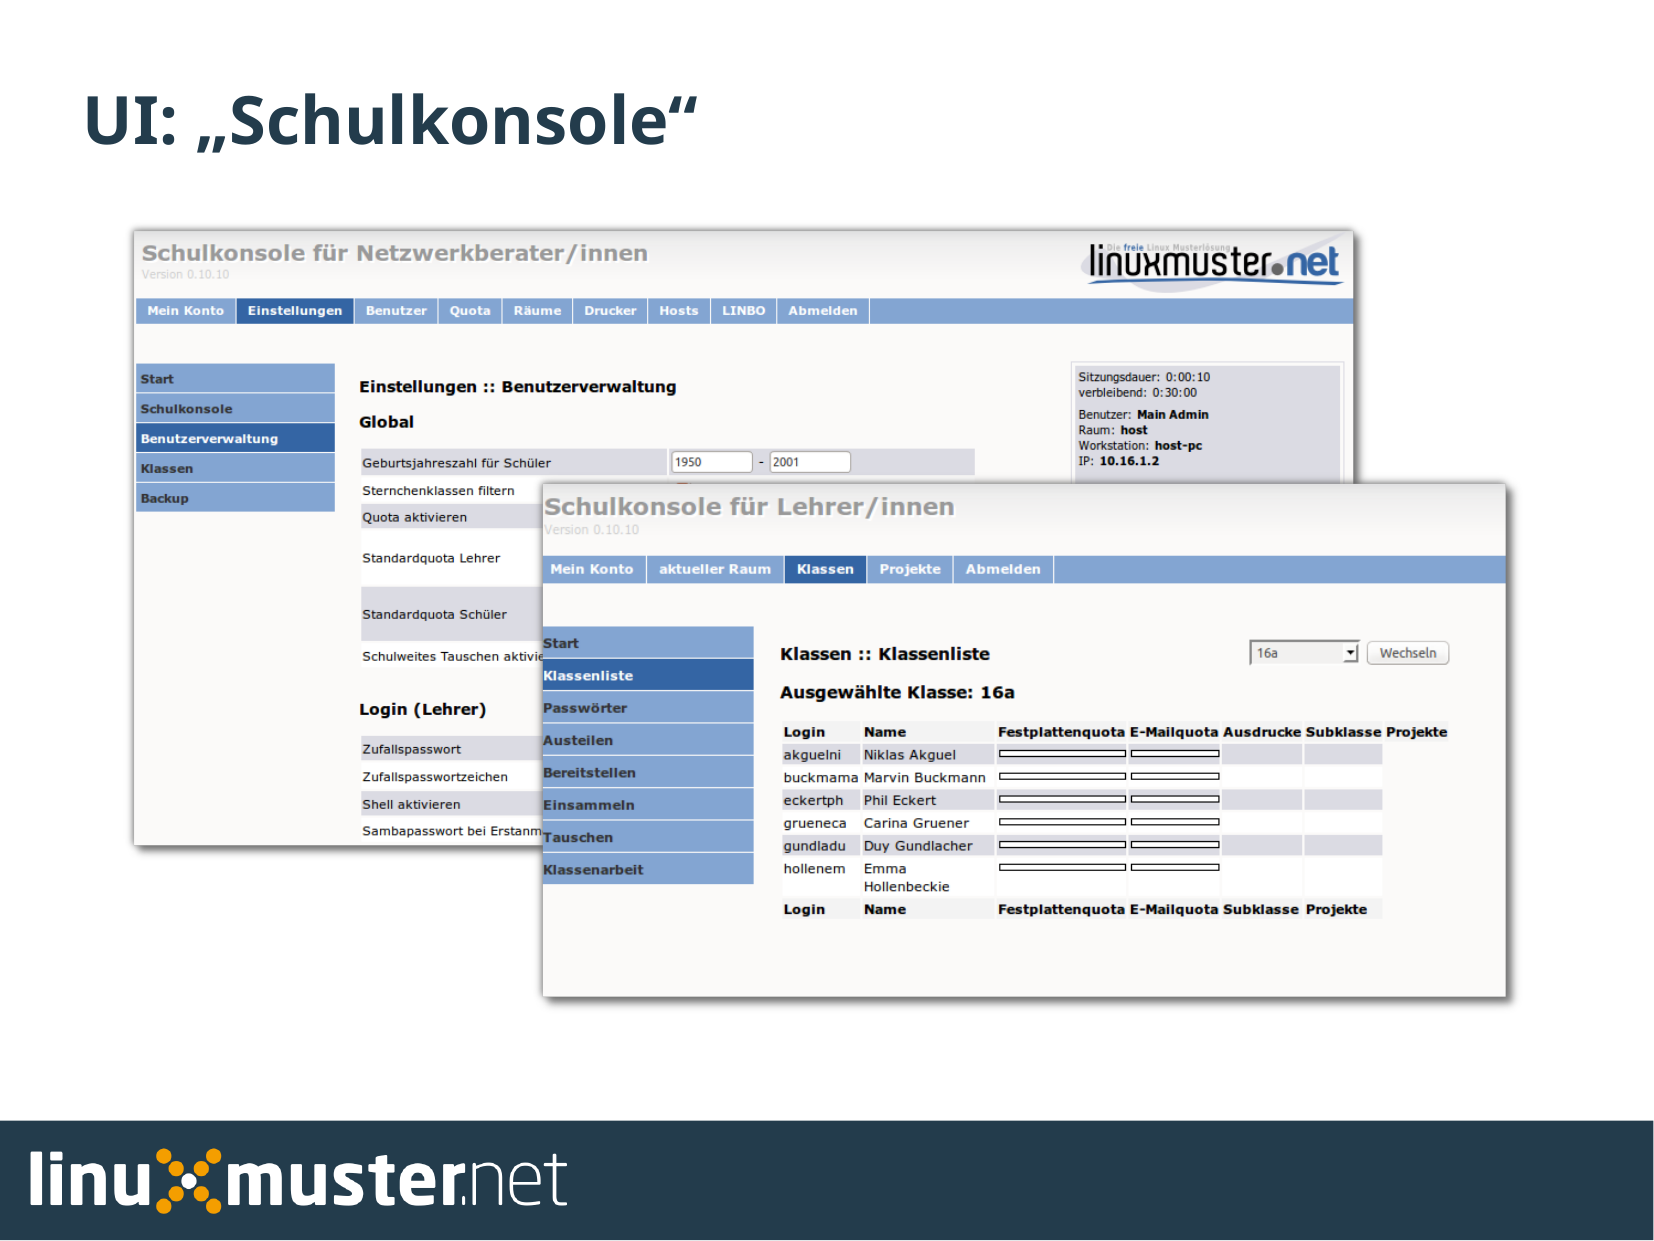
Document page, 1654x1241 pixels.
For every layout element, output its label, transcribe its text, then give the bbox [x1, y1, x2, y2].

title UI: „Schulkonsole“ [82, 49, 1571, 189]
picture [6, 1127, 591, 1229]
picture [123, 220, 1525, 1016]
